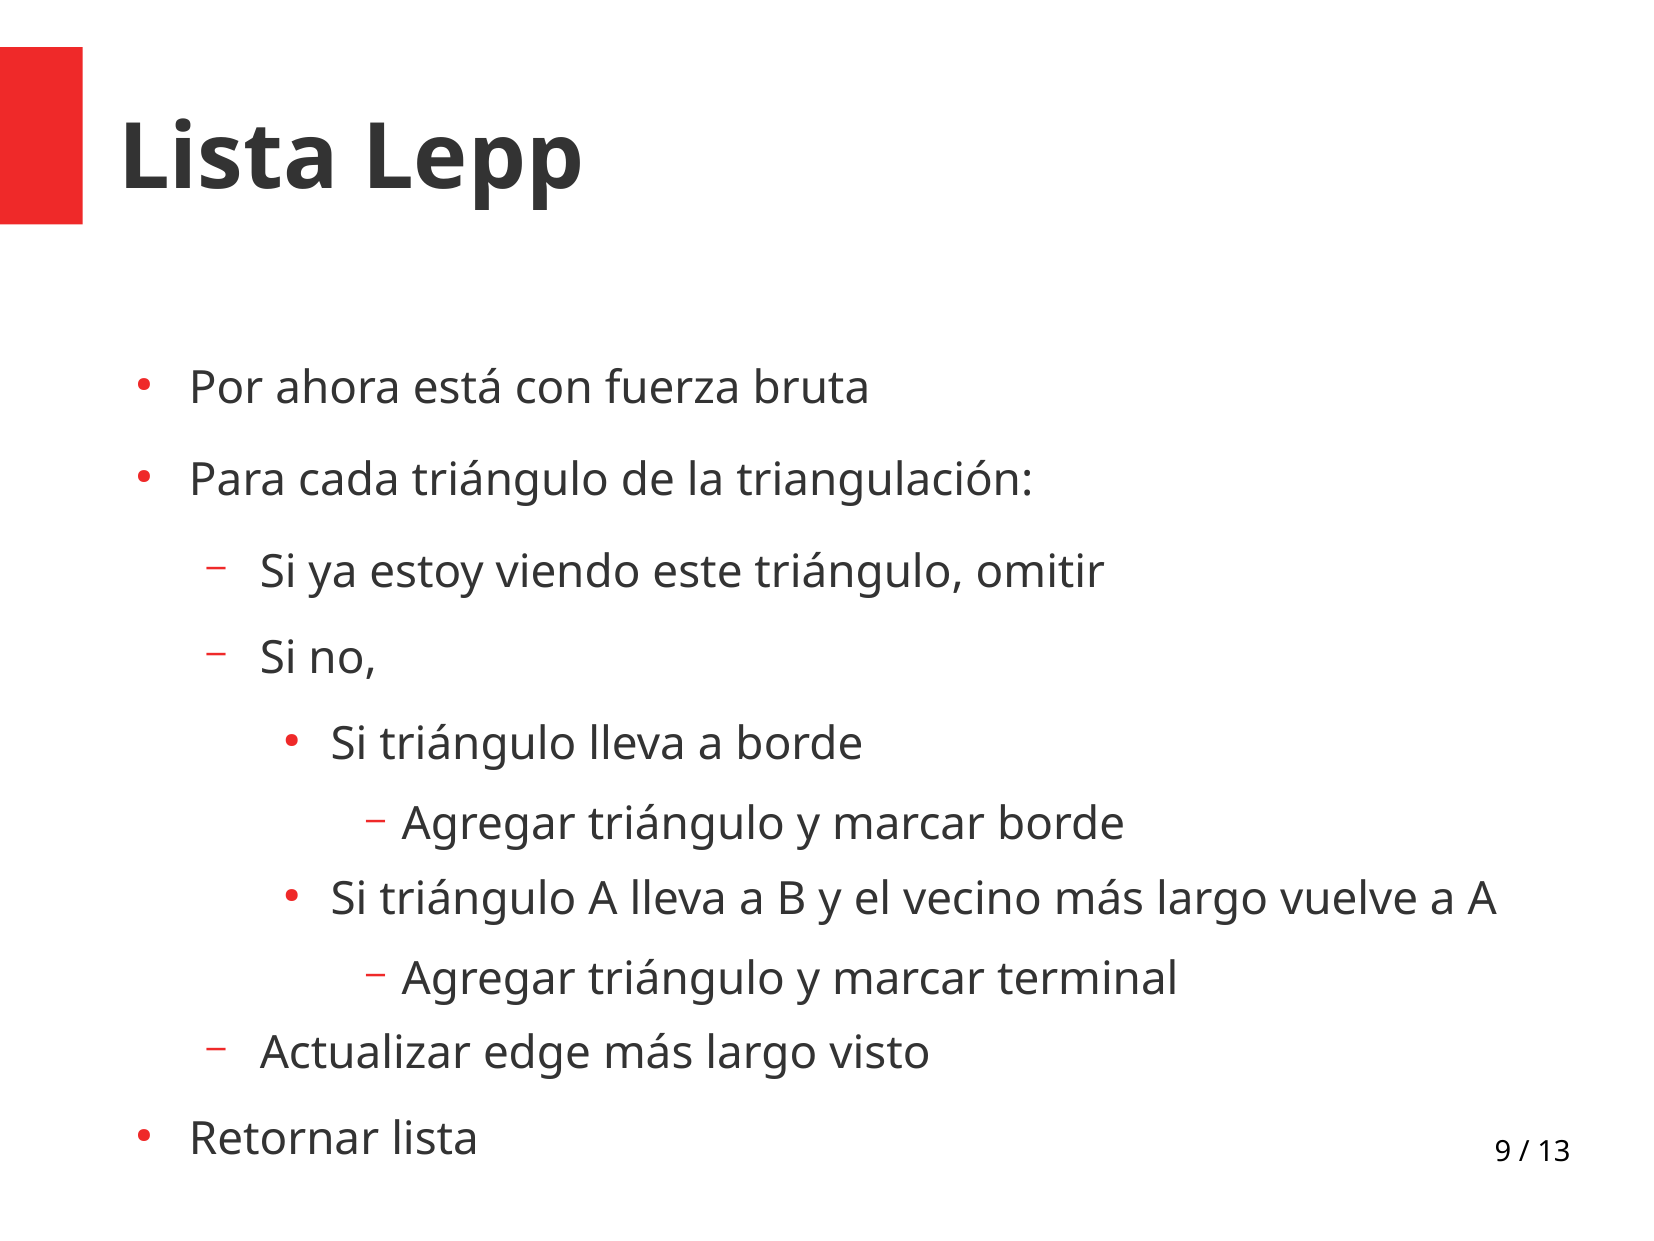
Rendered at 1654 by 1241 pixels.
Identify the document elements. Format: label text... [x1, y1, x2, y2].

title Lista Lepp [118, 49, 1571, 257]
list Por ahora está con fuerza bruta Para cada triángulo de la triangulación: Si ya estoy viendo este triángulo, omitir Si no, Si triángulo lleva a borde Agregar triángulo y marcar borde Si triángulo A lleva a B y el vecino más largo vuelve a A Agregar triángulo y marcar terminal Actualizar edge más largo visto Retornar lista [118, 354, 1536, 1074]
